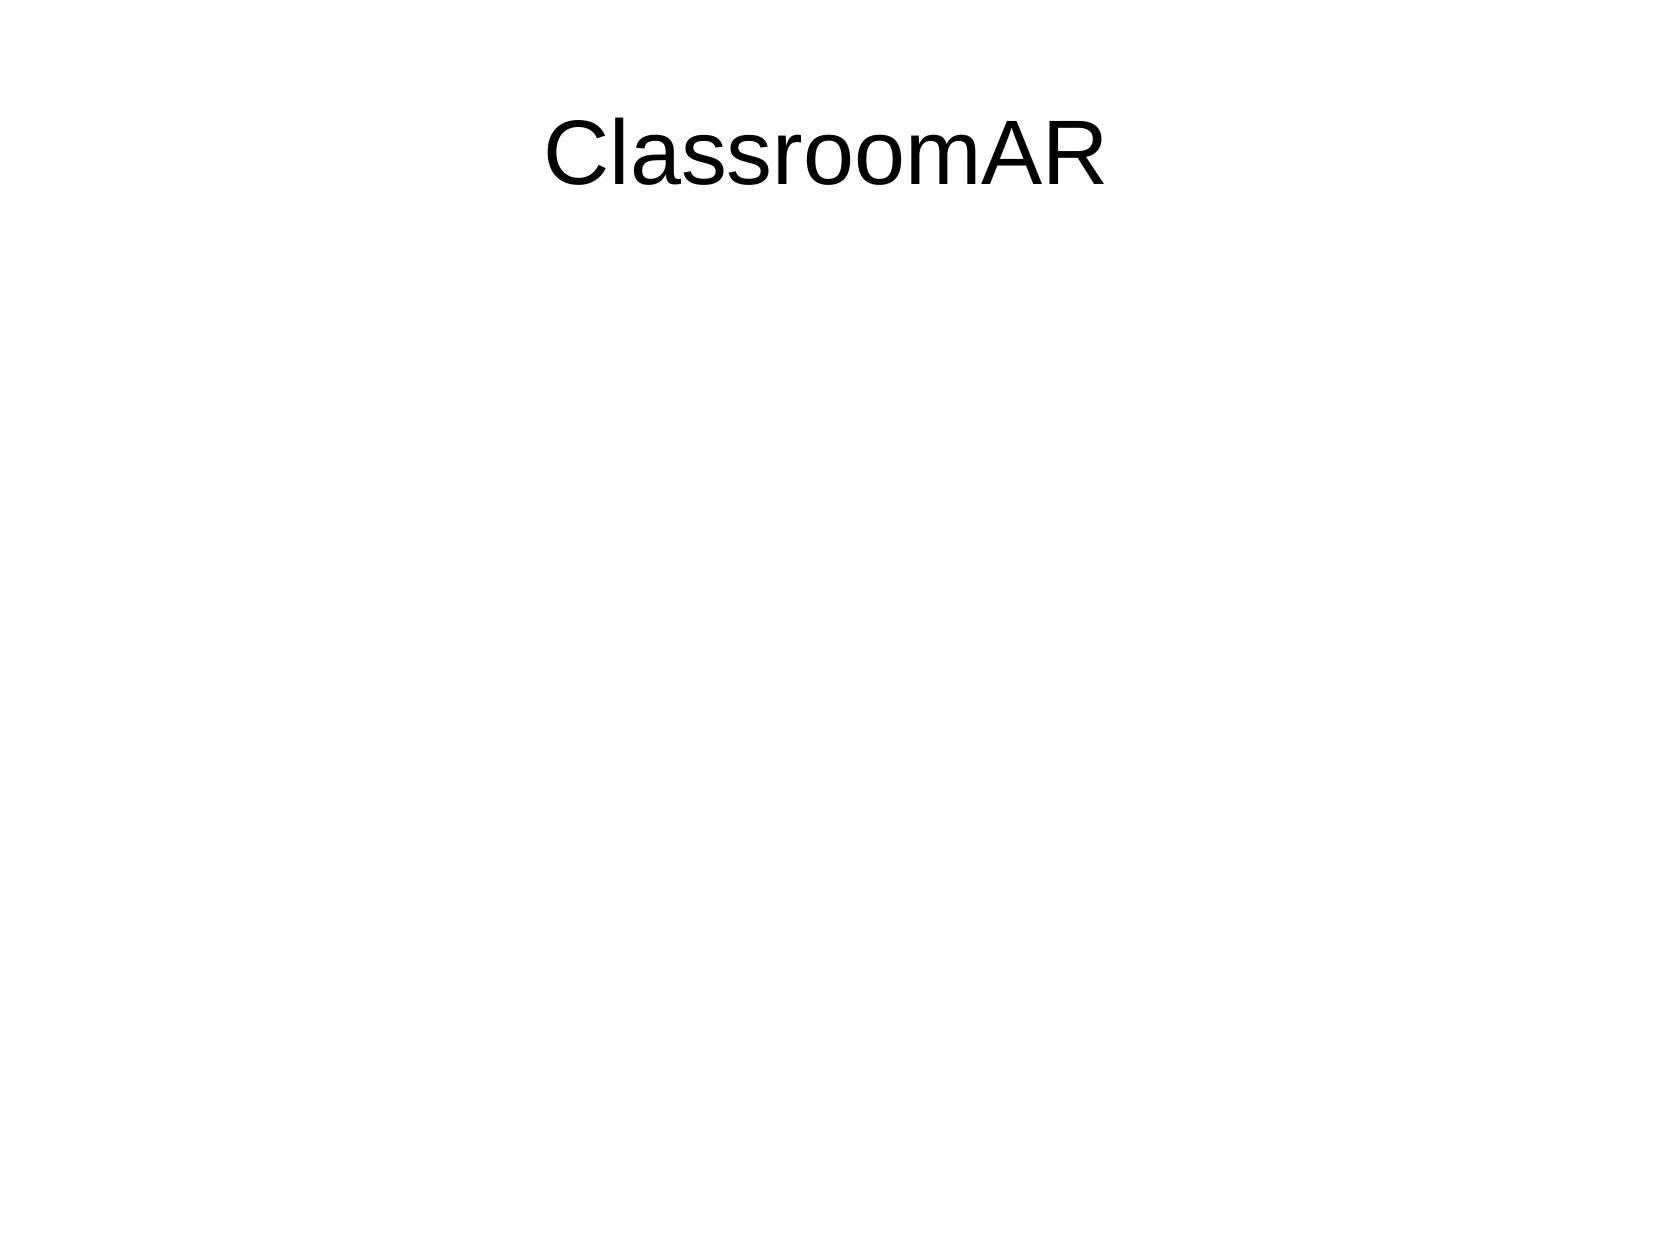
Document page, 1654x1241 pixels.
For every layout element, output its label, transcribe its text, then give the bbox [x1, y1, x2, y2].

title ClassroomAR [82, 49, 1571, 257]
